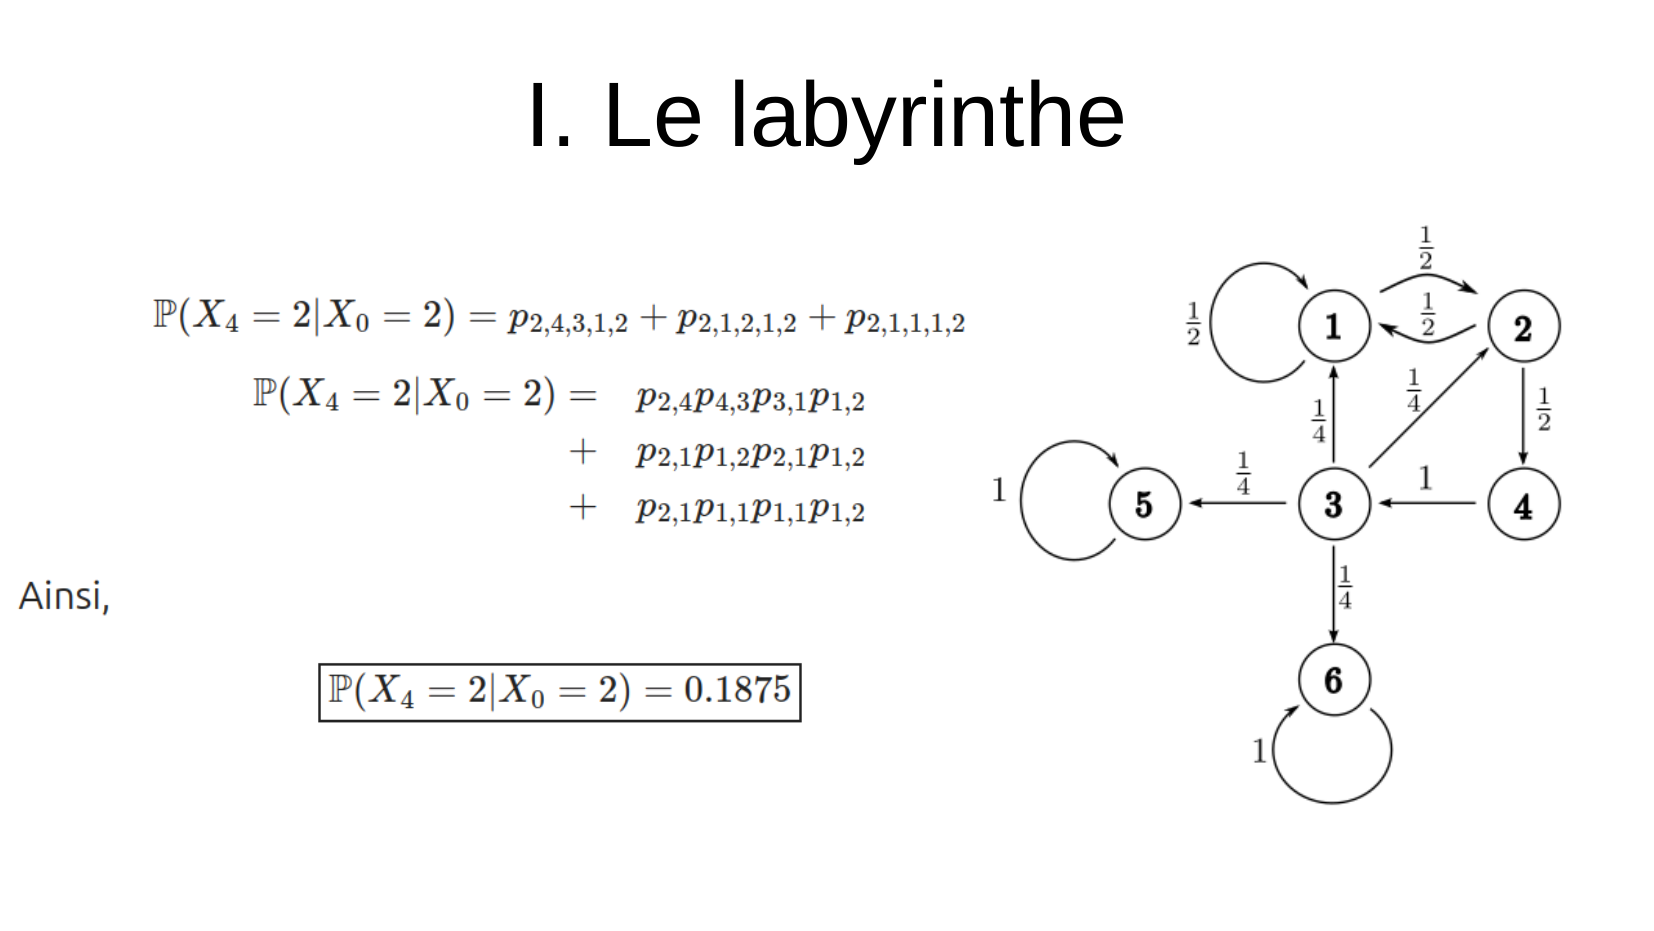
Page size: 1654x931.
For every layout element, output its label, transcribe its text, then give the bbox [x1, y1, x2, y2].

picture [5, 224, 1566, 813]
title I. Le labyrinthe [82, 37, 1571, 193]
